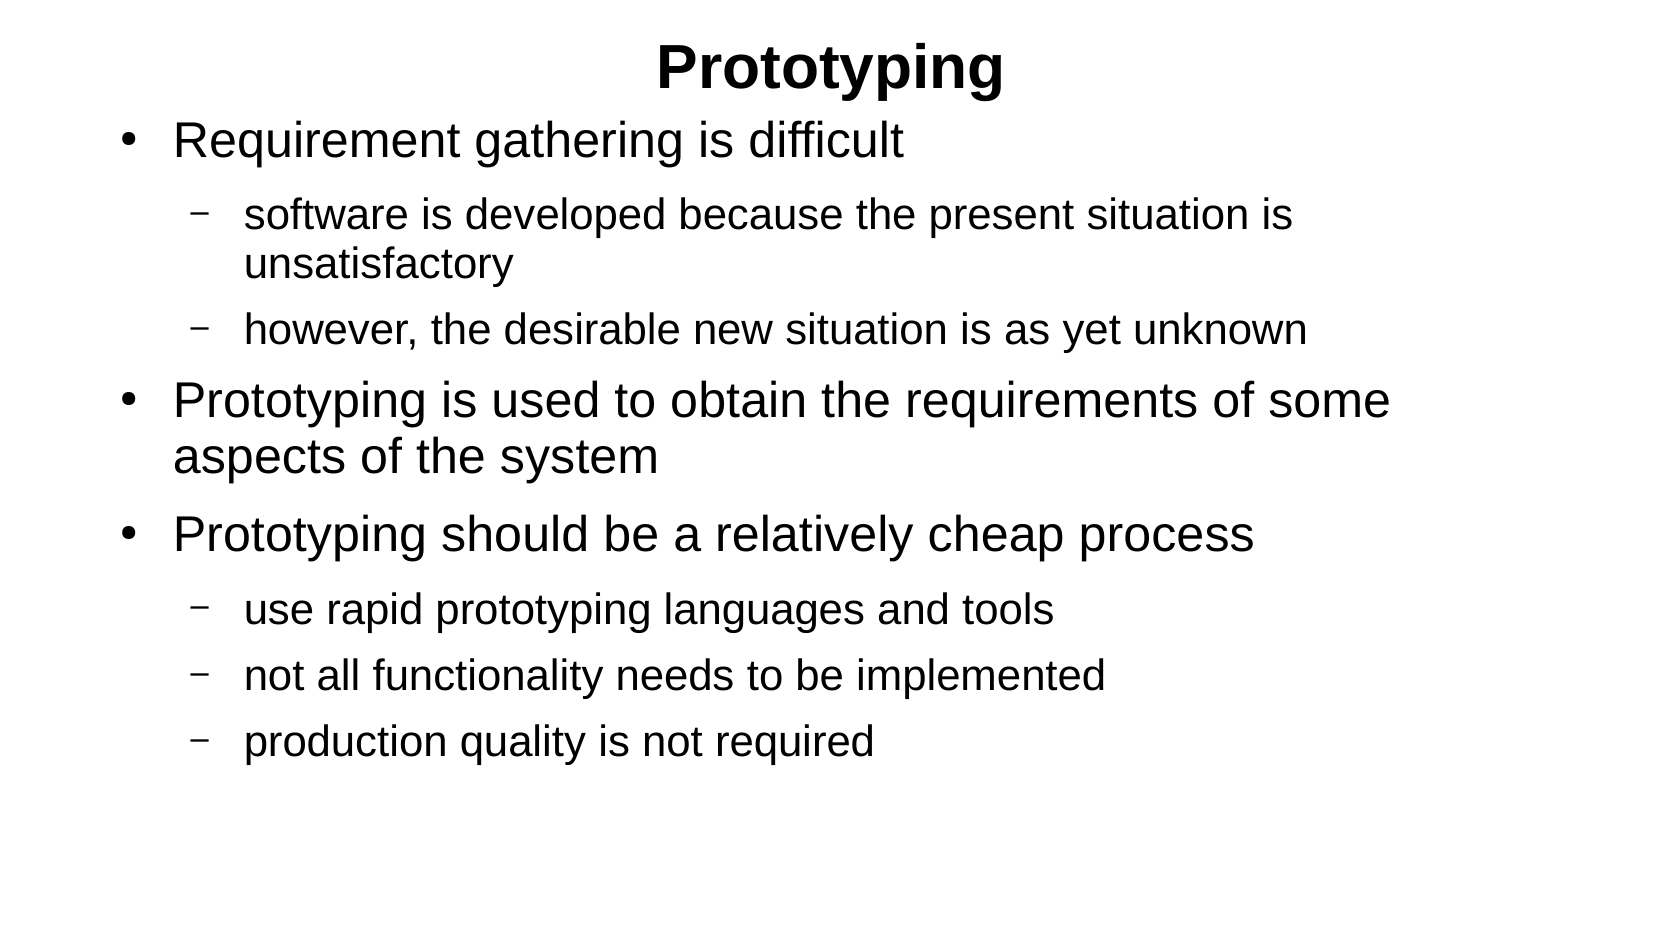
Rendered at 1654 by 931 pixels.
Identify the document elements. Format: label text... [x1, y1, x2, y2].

list Requirement gathering is difficult software is developed because the present situation is unsatisfactory however, the desirable new situation is as yet unknown Prototyping is used to obtain the requirements of some aspects of the system Prototyping should be a relatively cheap process use rapid prototyping languages and tools not all functionality needs to be implemented production quality is not required [87, 104, 1538, 889]
title Prototyping [87, 31, 1576, 102]
